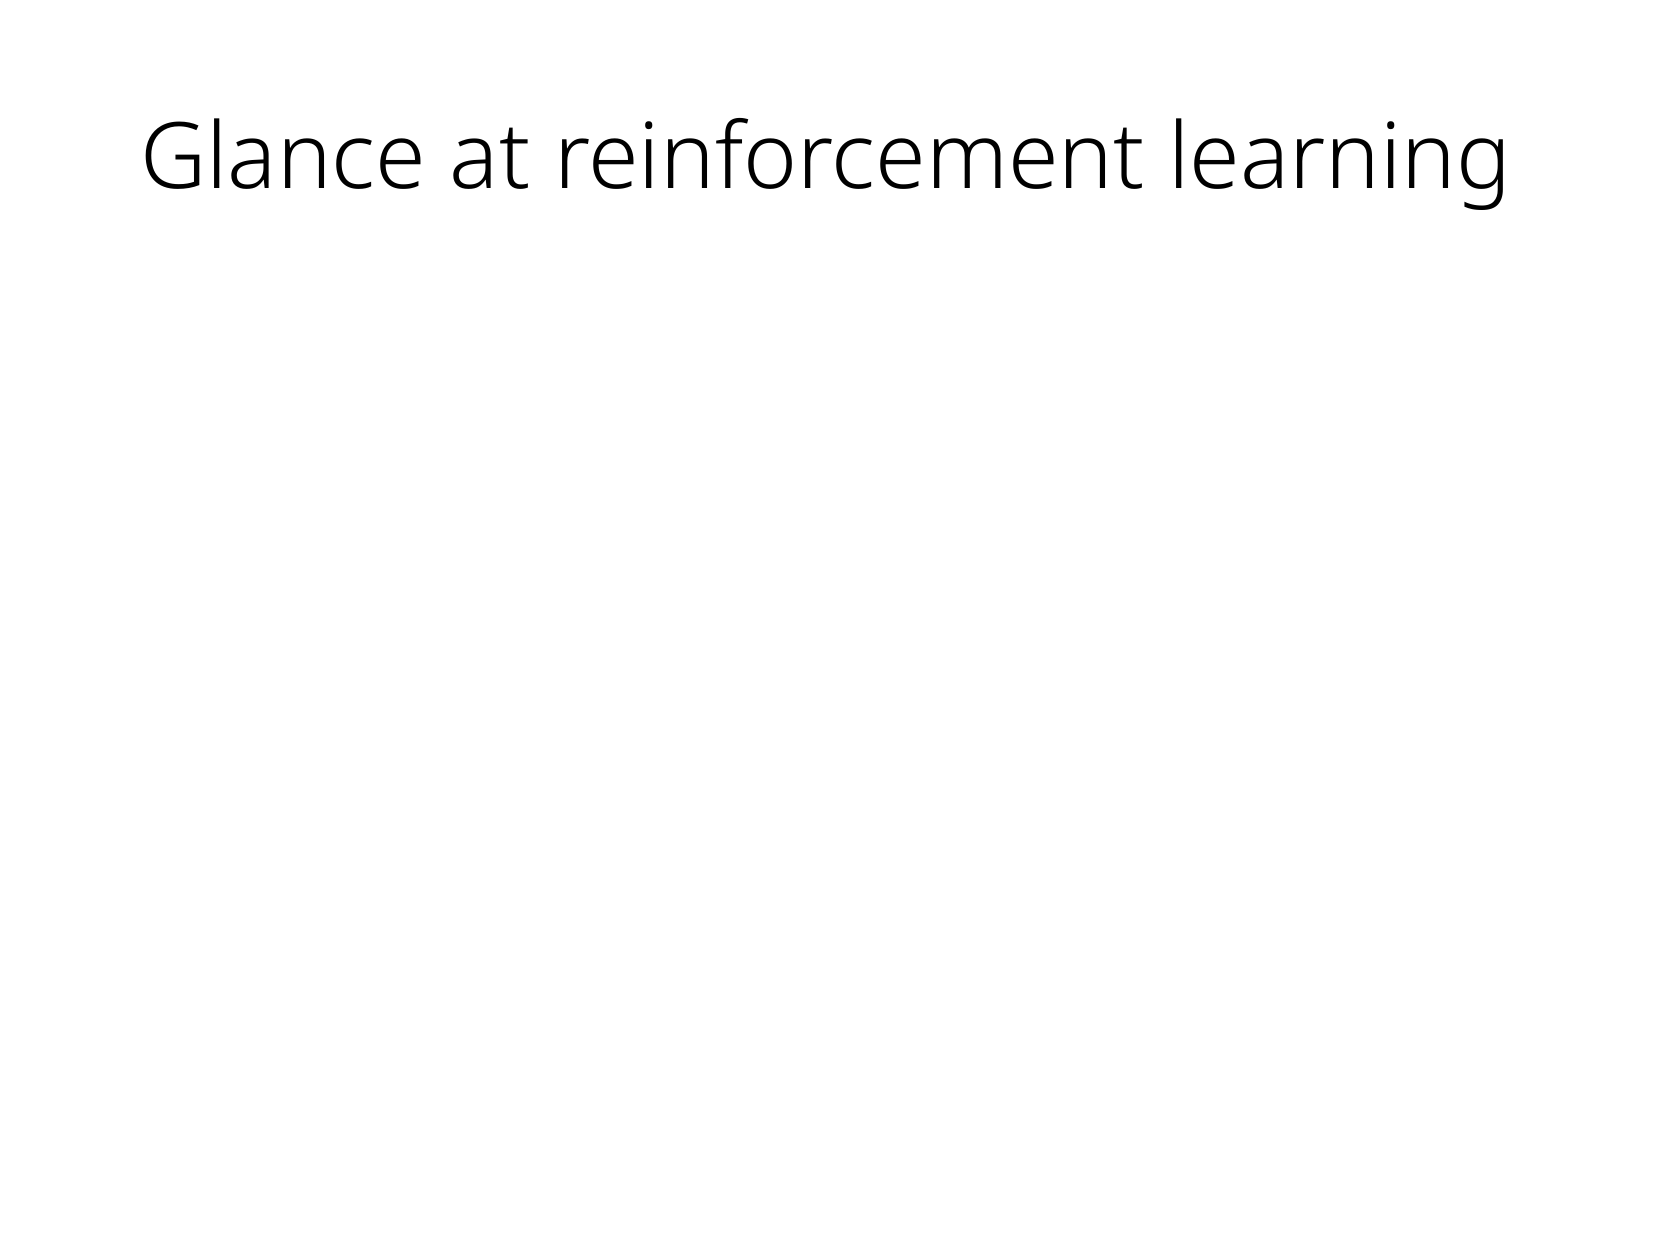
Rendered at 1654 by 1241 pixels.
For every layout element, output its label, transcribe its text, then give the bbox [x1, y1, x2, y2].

title Glance at reinforcement learning [82, 49, 1571, 257]
